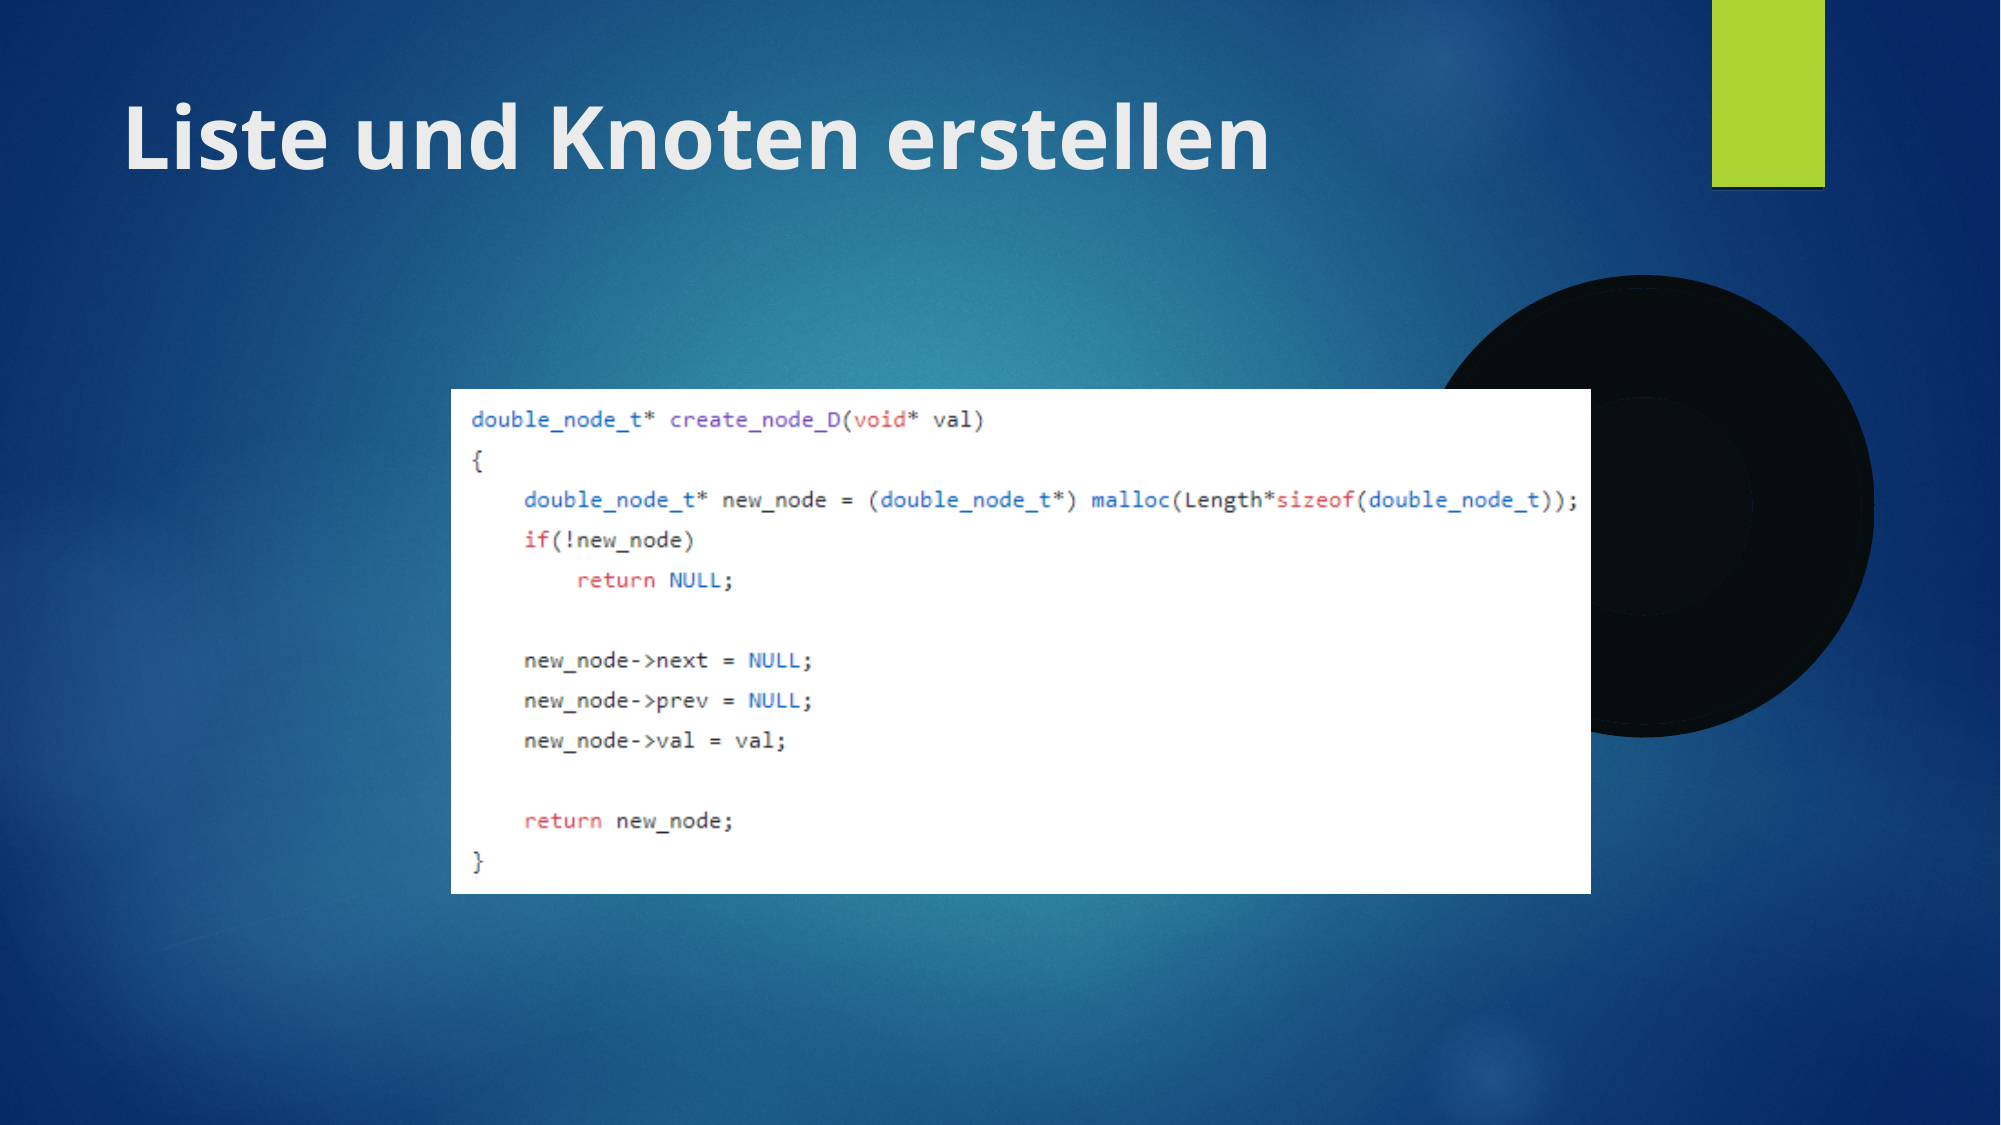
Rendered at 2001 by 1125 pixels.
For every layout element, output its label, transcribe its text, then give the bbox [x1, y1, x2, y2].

picture [451, 389, 1591, 894]
title Liste und Knoten erstellen [106, 74, 1649, 305]
